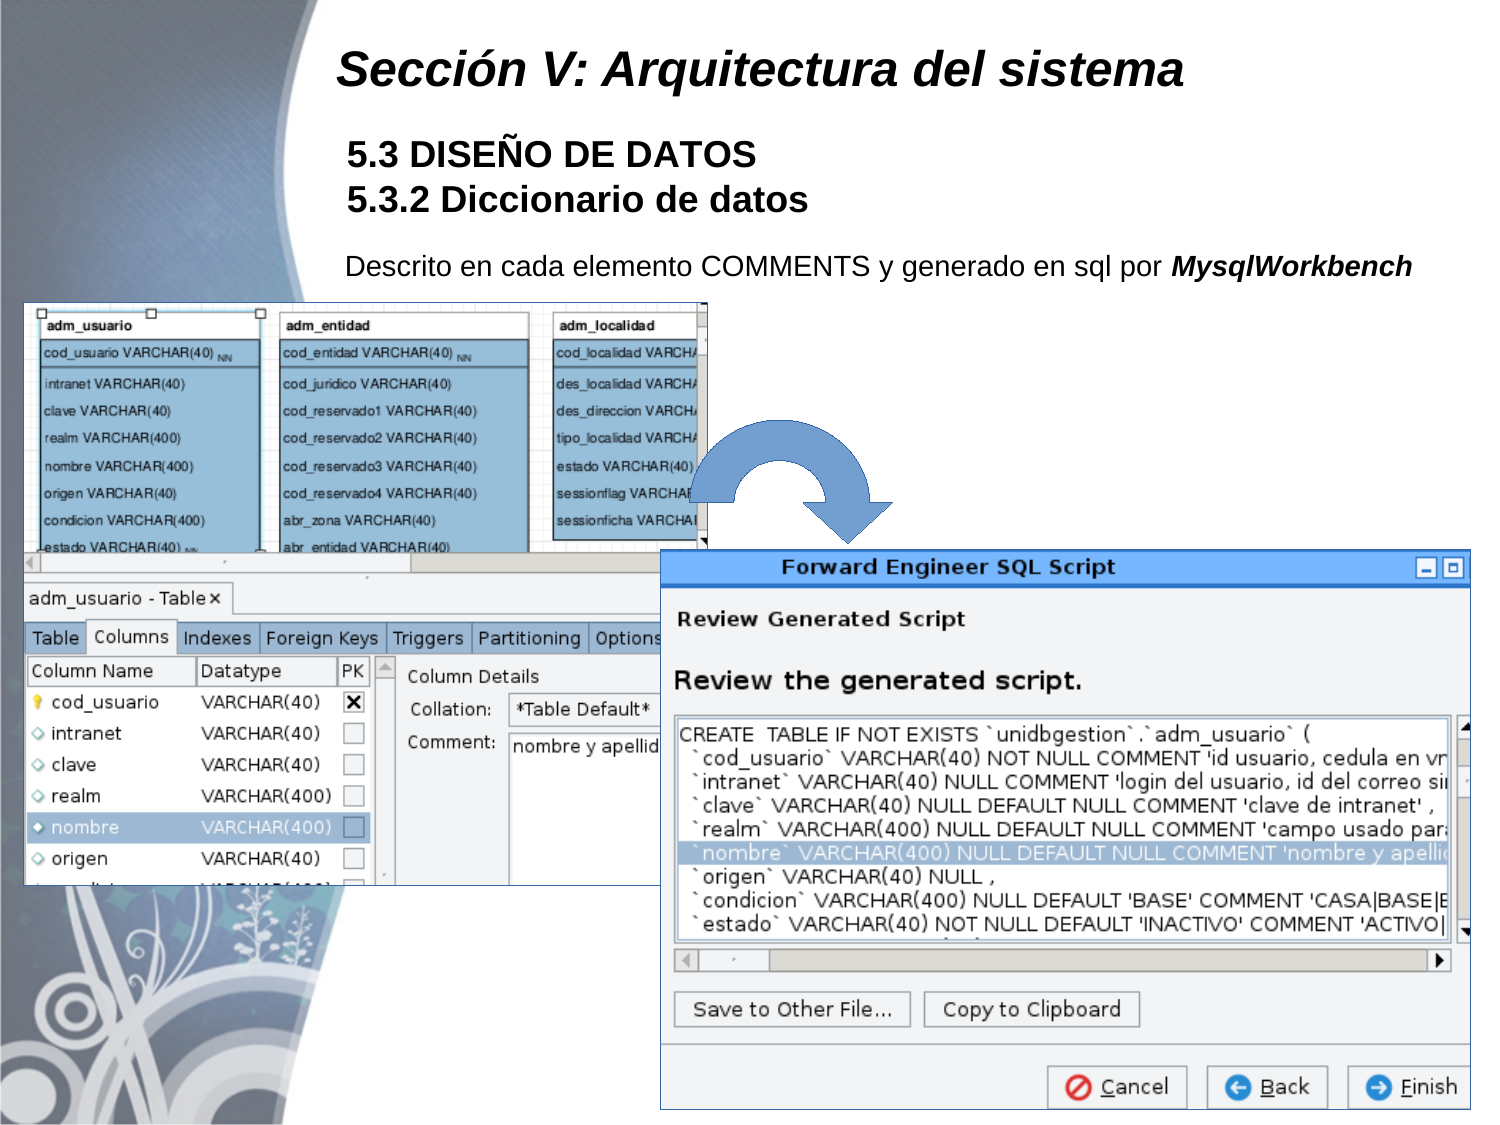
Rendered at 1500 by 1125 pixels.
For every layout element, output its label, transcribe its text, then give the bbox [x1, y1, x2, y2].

text_box [689, 420, 893, 544]
title Sección V: Arquitectura del sistema [75, 27, 1426, 106]
picture [0, 0, 1471, 1125]
text_box 5.3 DISEÑO DE DATOS 5.3.2 Diccionario de datos [332, 122, 1422, 229]
text_box Descrito en cada elemento COMMENTS y generado en sql por MysqlWorkbench [330, 239, 1500, 291]
